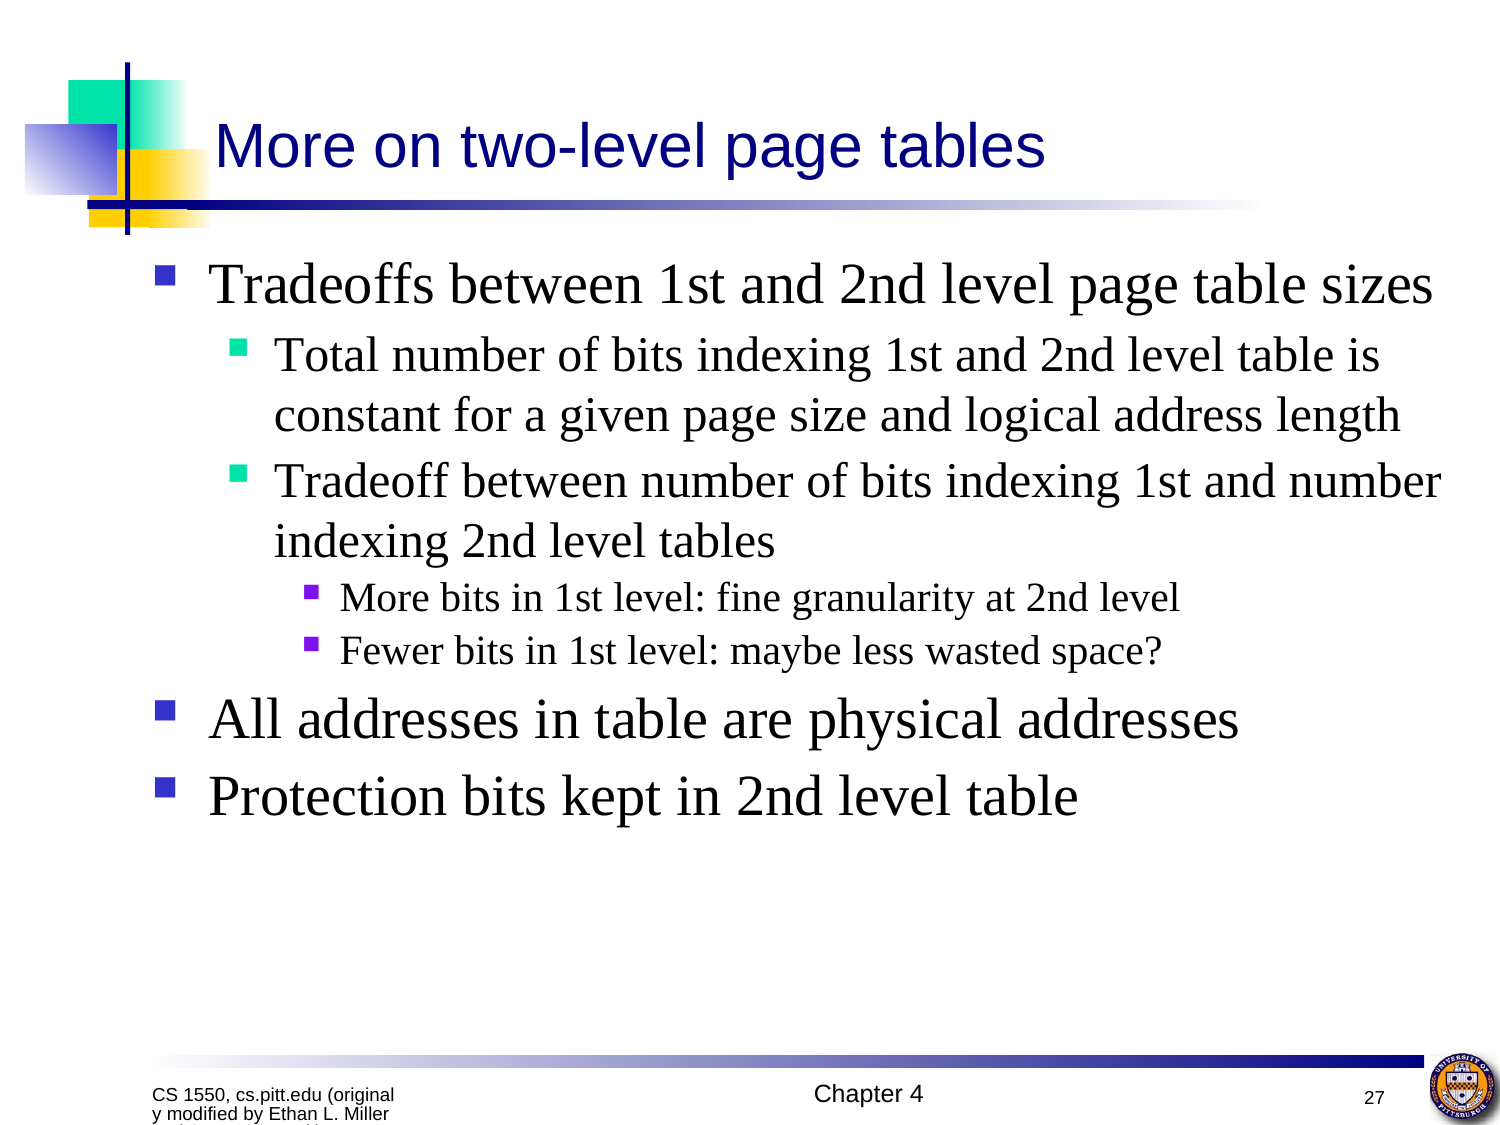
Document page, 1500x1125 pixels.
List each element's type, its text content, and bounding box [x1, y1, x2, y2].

list Tradeoffs between 1st and 2nd level page table sizes Total number of bits indexing 1st and 2nd level table is constant for a given page size and logical address length Tradeoff between number of bits indexing 1st and number indexing 2nd level tables More bits in 1st level: fine granularity at 2nd level Fewer bits in 1st level: maybe less wasted space? All addresses in table are physical addresses Protection bits kept in 2nd level table [137, 237, 1469, 1051]
picture [1425, 1049, 1500, 1125]
title More on two-level page tables [200, 87, 1476, 188]
